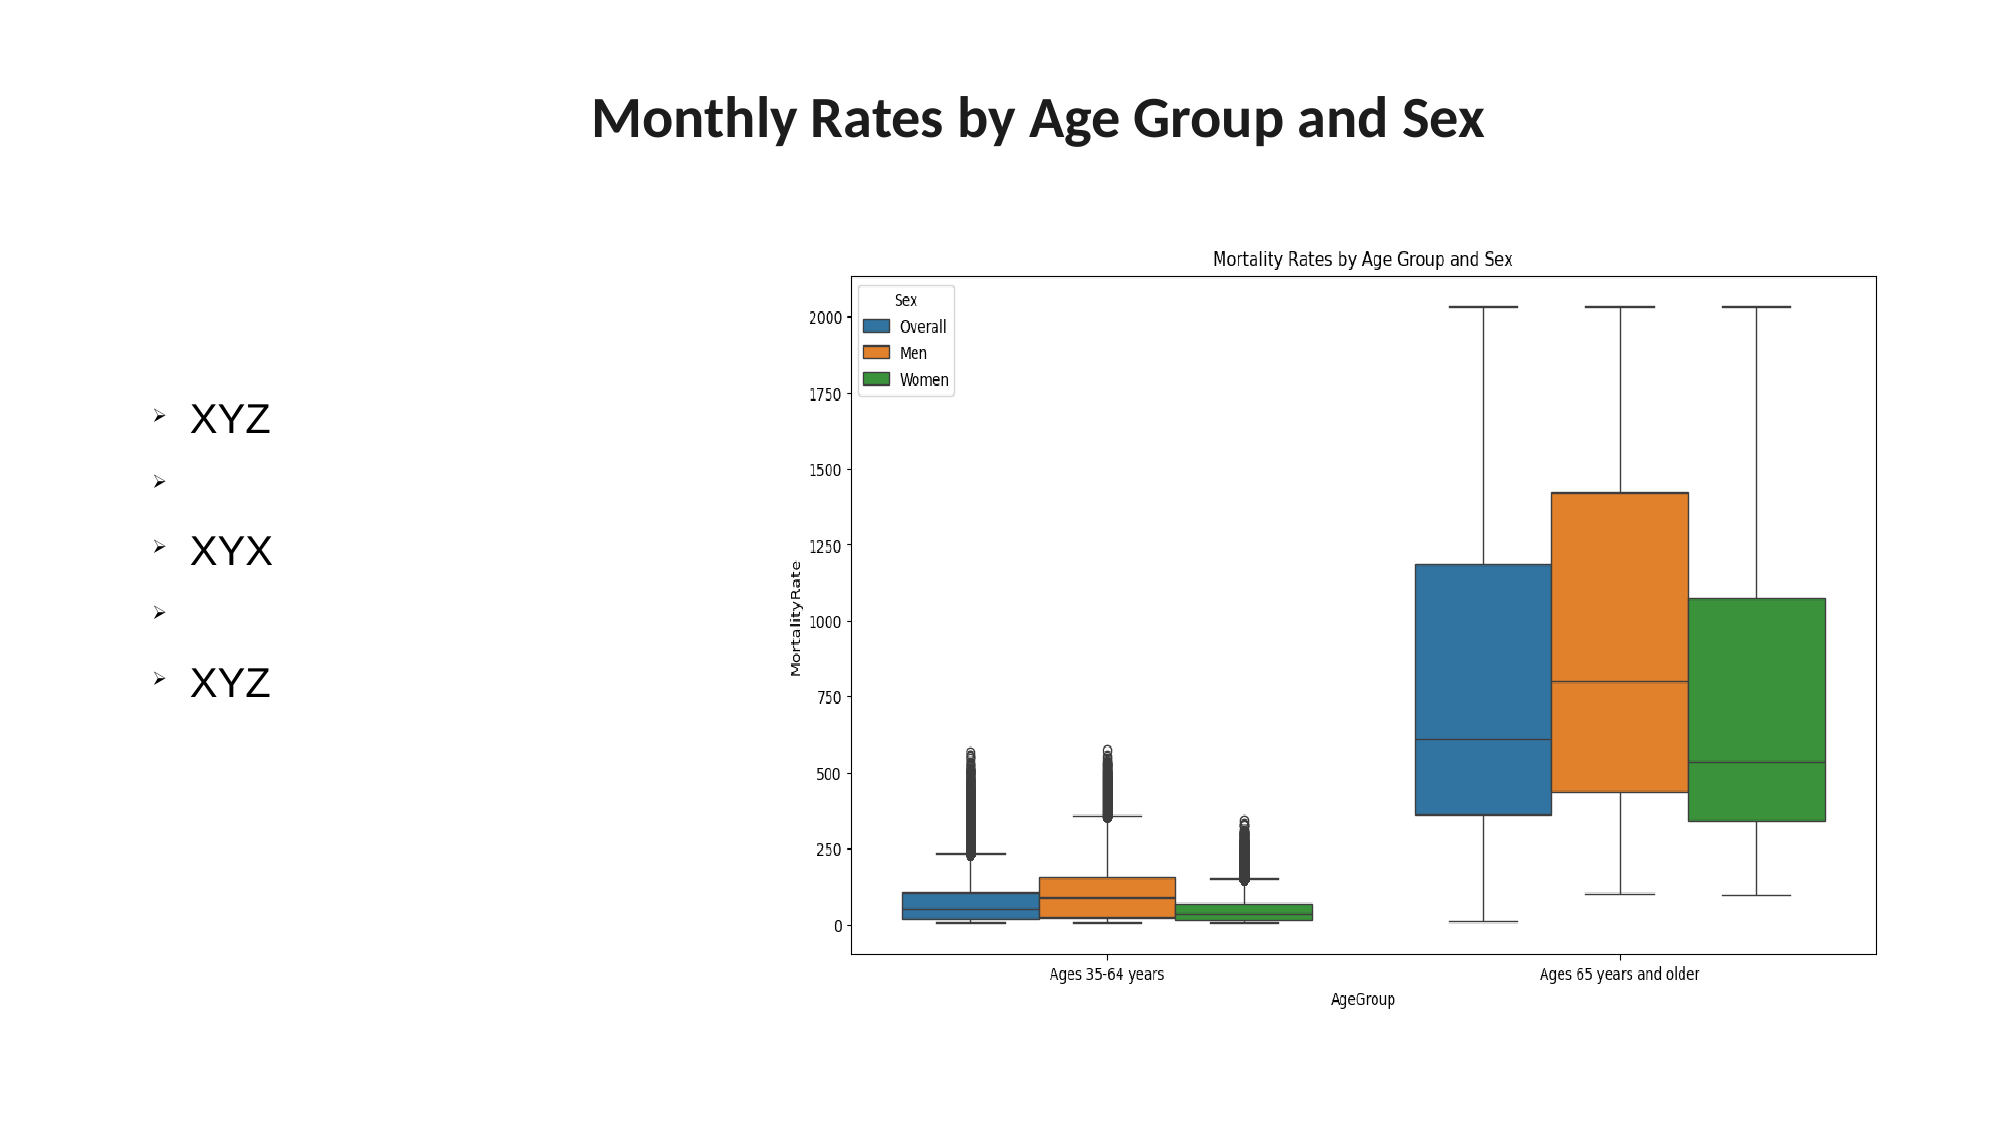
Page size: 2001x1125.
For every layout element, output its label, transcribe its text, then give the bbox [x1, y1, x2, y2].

picture [780, 239, 1884, 1021]
title Monthly Rates by Age Group and Sex [150, 7, 1876, 225]
list XYZ XYX XYZ [137, 299, 780, 1014]
